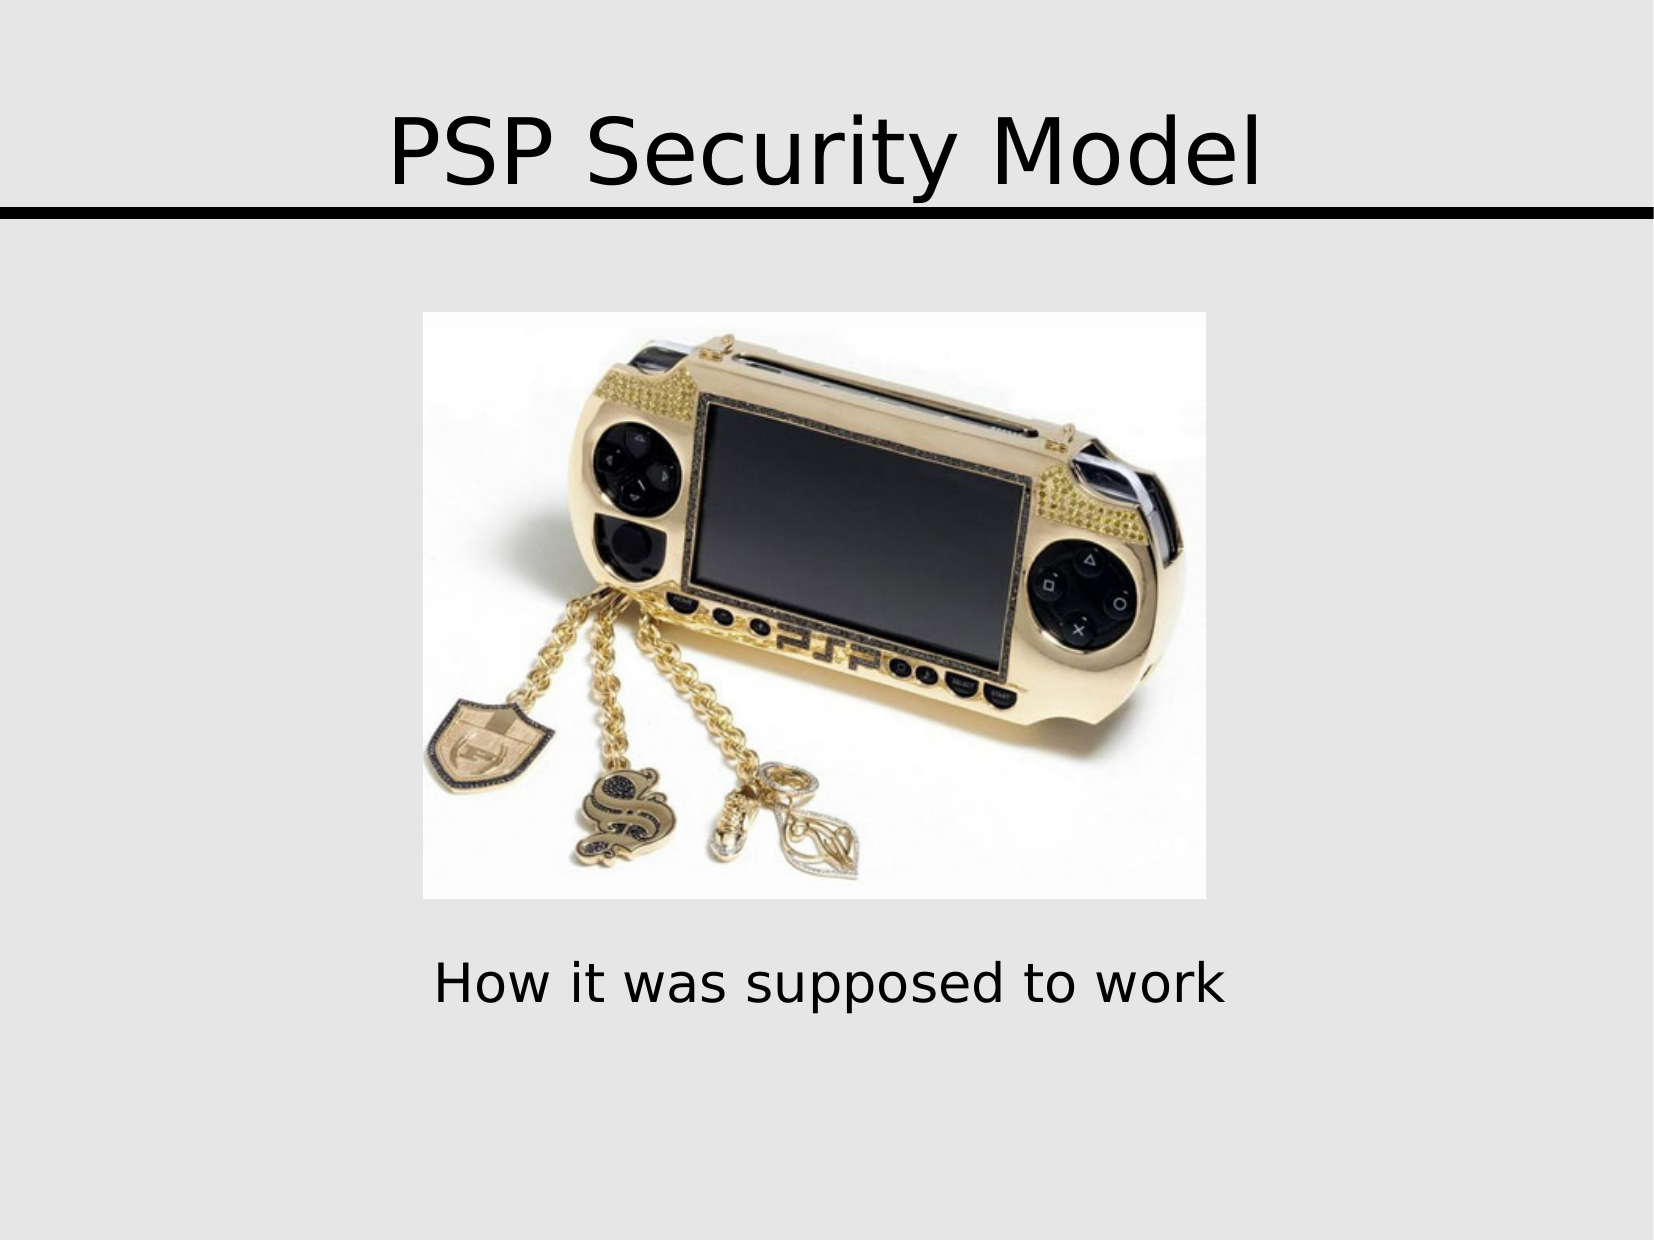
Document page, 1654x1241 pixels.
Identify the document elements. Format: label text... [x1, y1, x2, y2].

title PSP Security Model [82, 49, 1571, 257]
text_box How it was supposed to work [383, 944, 1243, 1023]
picture [423, 312, 1206, 899]
